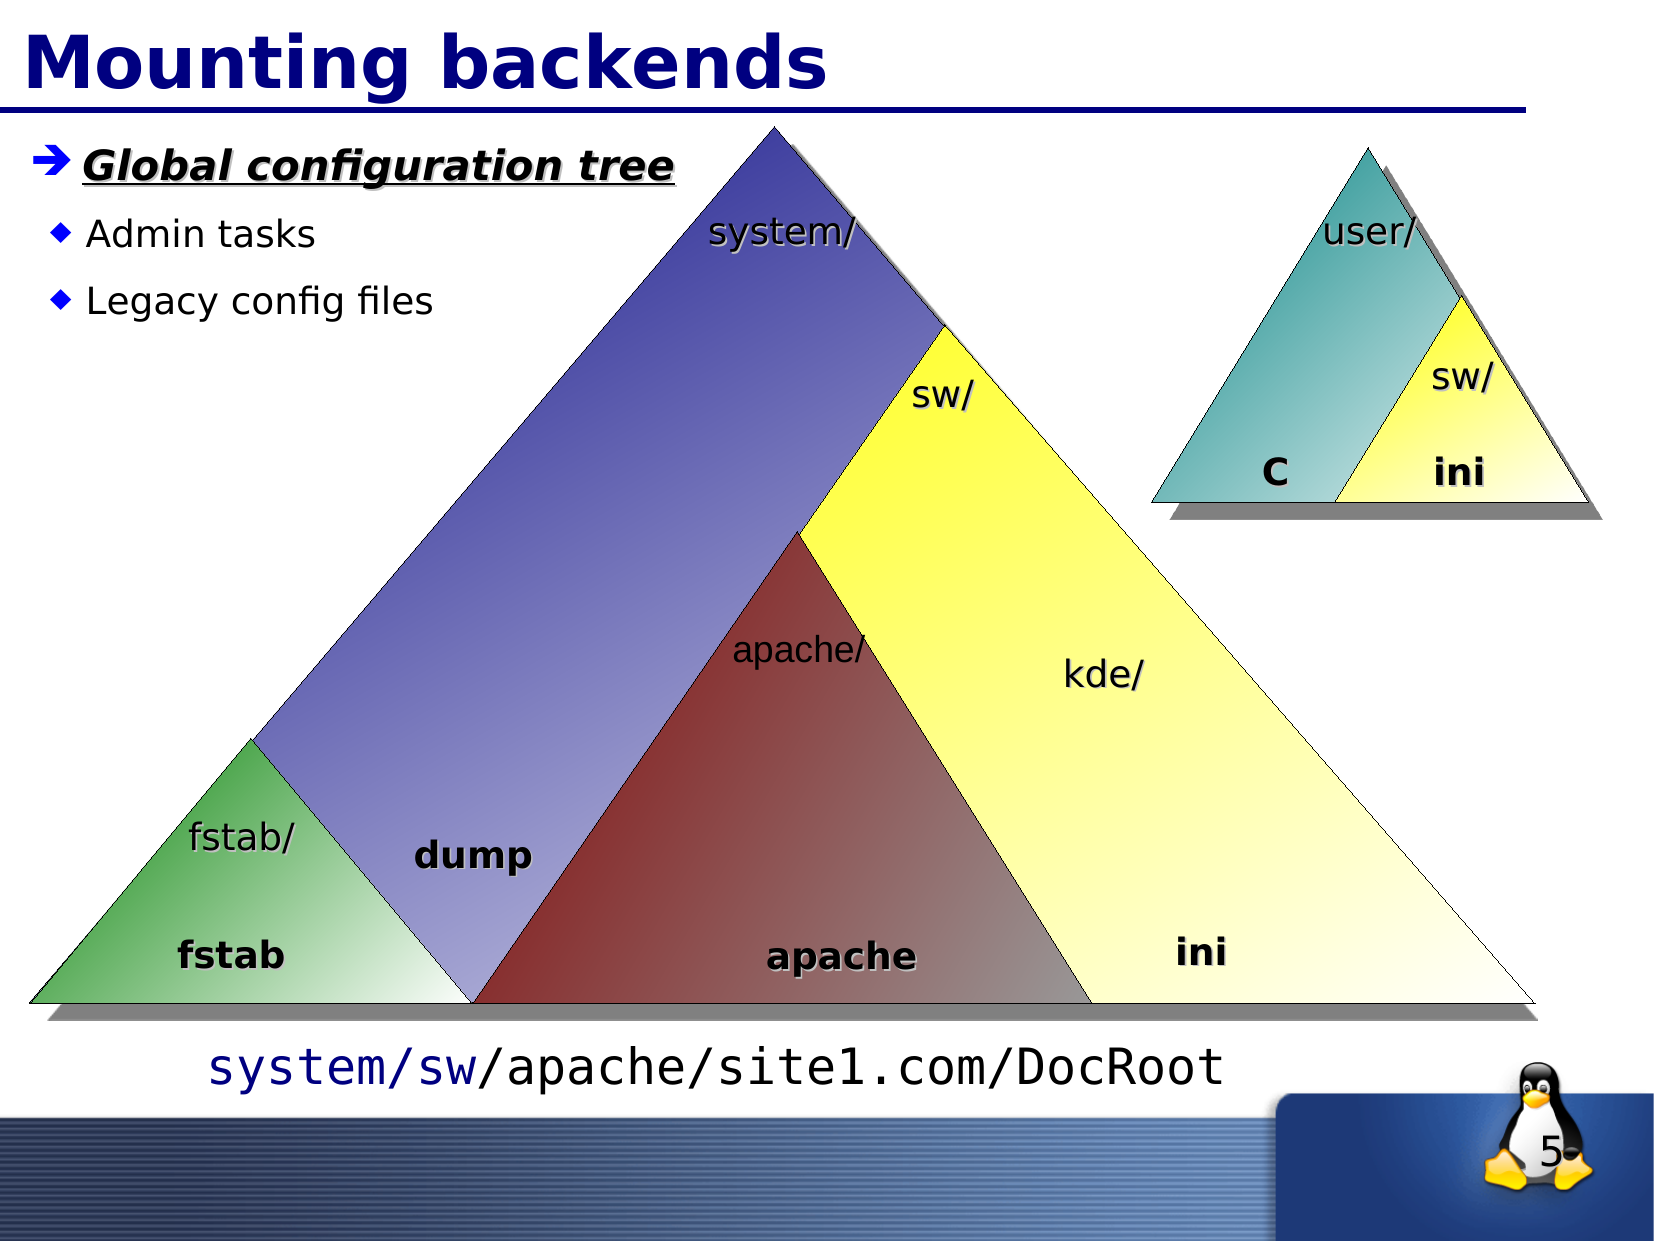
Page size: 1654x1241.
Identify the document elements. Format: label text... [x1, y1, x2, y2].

text_box [752, 126, 842, 206]
text_box fstab [177, 930, 286, 975]
text_box sw/ [1431, 352, 1495, 396]
text_box apache/ [732, 625, 866, 668]
text_box ini [1433, 447, 1486, 492]
text_box [1151, 223, 1589, 503]
text_box <Nummer> [1312, 1122, 1566, 1178]
text_box ini [1175, 927, 1228, 971]
text_box user/ [1322, 206, 1417, 251]
text_box Mounting backends [22, 14, 1611, 111]
text_box system/ [752, 206, 857, 251]
text_box [29, 223, 1536, 1004]
text_box [1332, 147, 1404, 206]
text_box C [1261, 447, 1290, 492]
text_box sw/ [911, 369, 975, 414]
text_box apache [765, 932, 918, 976]
list Global configuration tree Admin tasks Legacy config files [0, 133, 752, 349]
text_box dump [413, 830, 533, 875]
picture [0, 1061, 1654, 1241]
text_box fstab/ [188, 812, 296, 857]
text_box kde/ [1062, 649, 1145, 694]
text_box system/sw/apache/site1.com/DocRoot [206, 1034, 1227, 1093]
